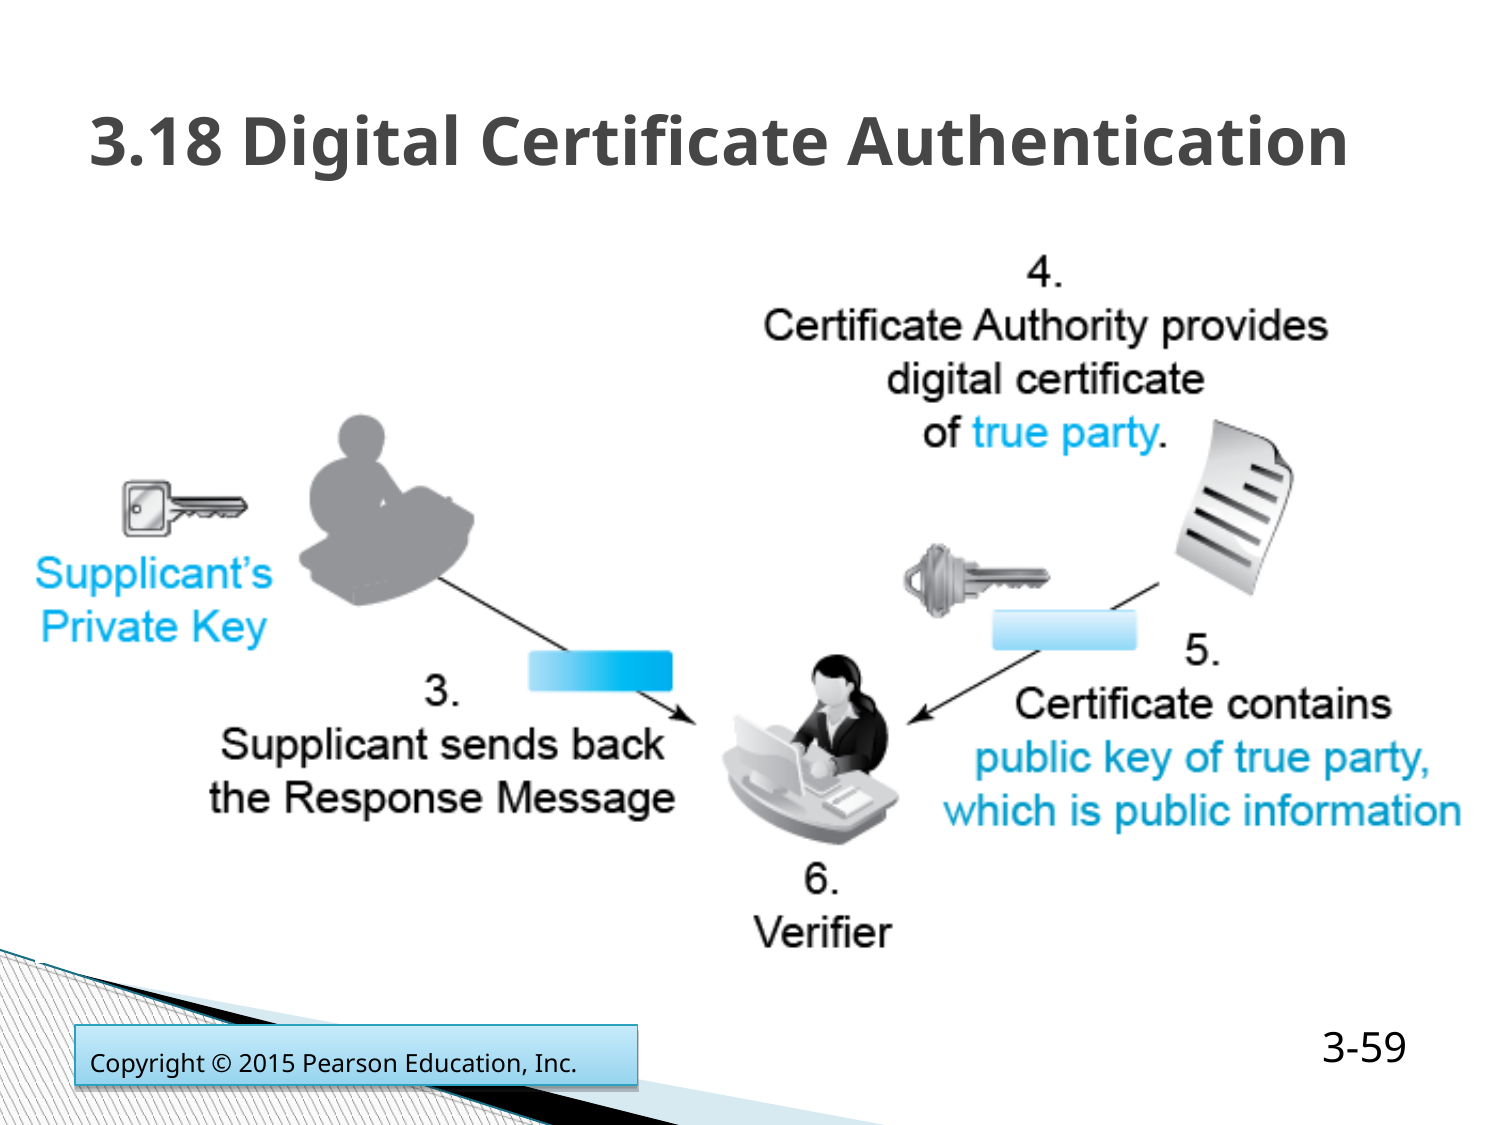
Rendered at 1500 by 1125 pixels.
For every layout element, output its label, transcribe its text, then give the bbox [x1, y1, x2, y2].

footer Copyright © 2015 Pearson Education, Inc. [75, 1025, 638, 1085]
title 3.18 Digital Certificate Authentication [75, 45, 1425, 233]
picture [0, 249, 1463, 1125]
slide_number 3-<number> [1262, 1025, 1423, 1085]
